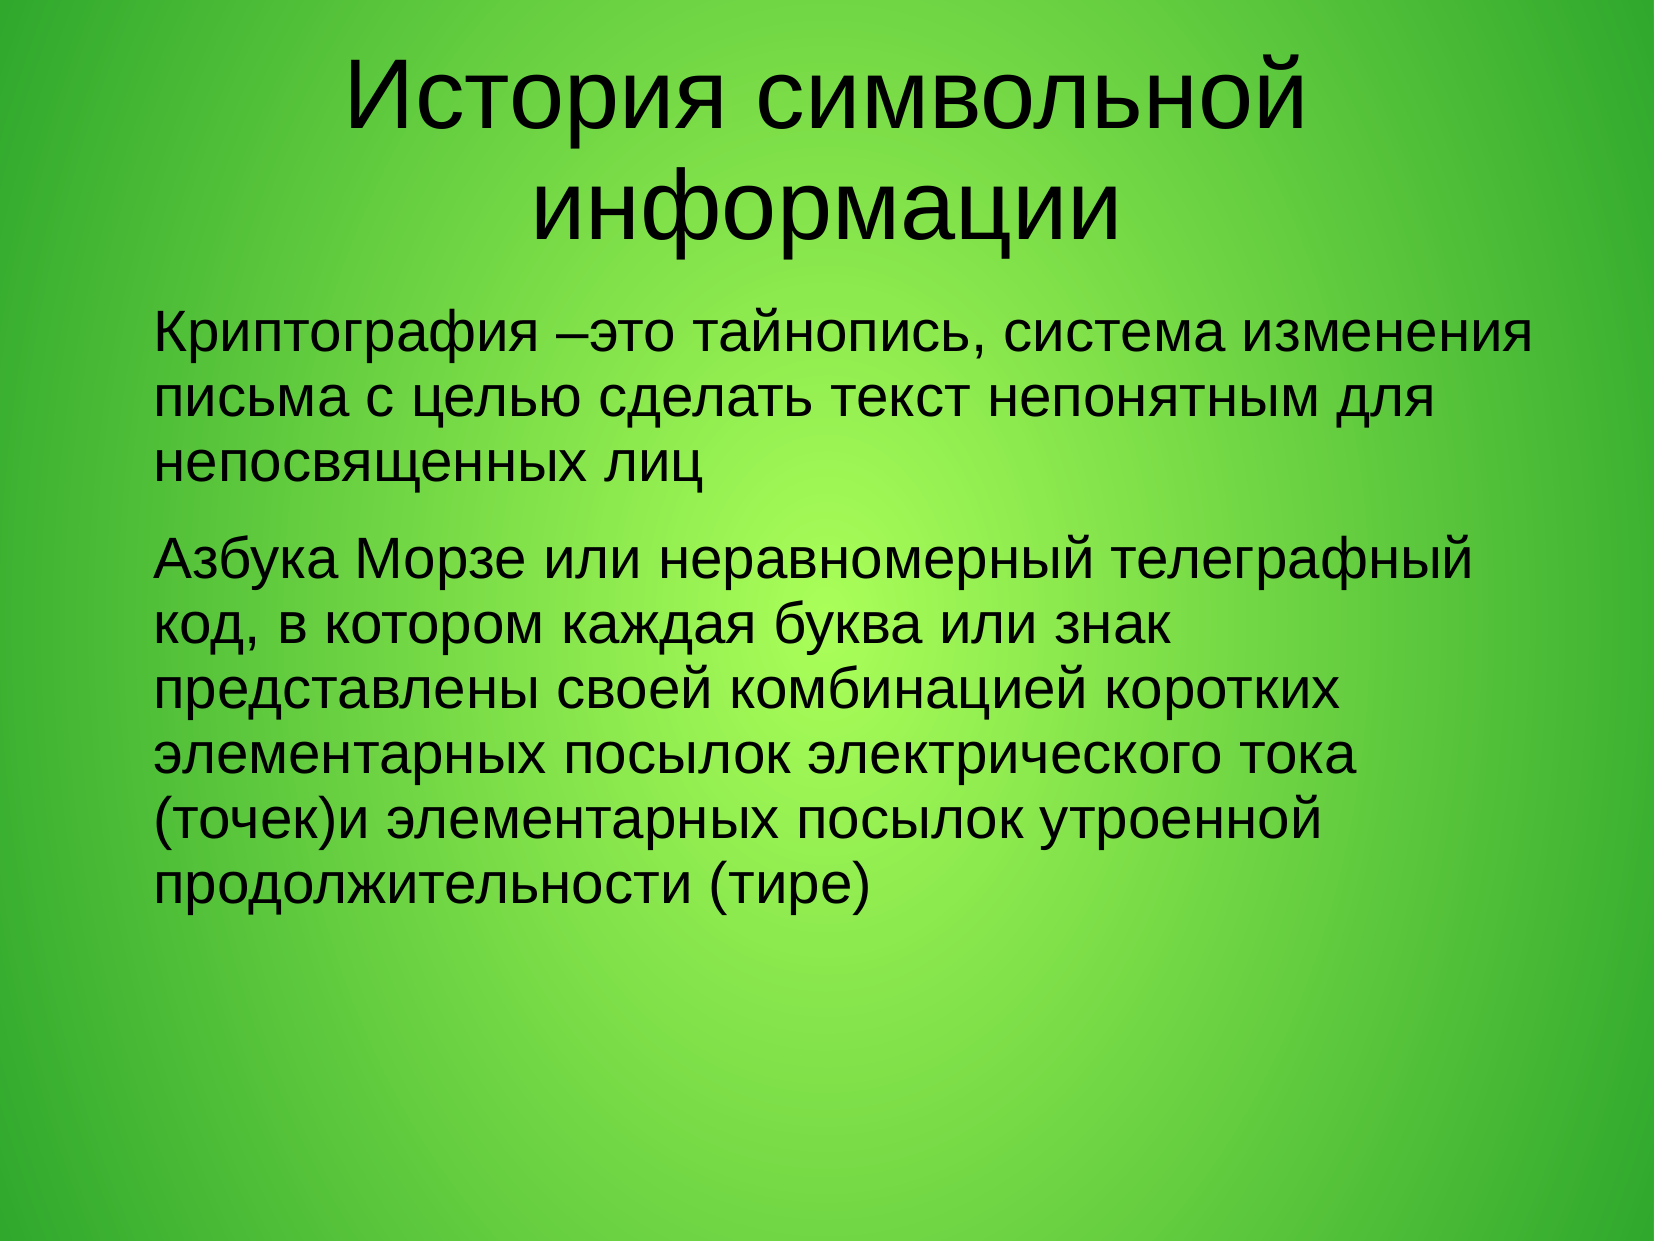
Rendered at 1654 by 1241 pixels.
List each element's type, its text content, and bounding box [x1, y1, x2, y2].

list Криптография –это тайнопись, система изменения письма с целью сделать текст непонятным для непосвященных лиц Азбука Морзе или неравномерный телеграфный код, в котором каждая буква или знак представлены своей комбинацией коротких элементарных посылок электрического тока (точек)и элементарных посылок утроенной продолжительности (тире) [82, 299, 1571, 1019]
title История символьной информации [82, 34, 1571, 265]
